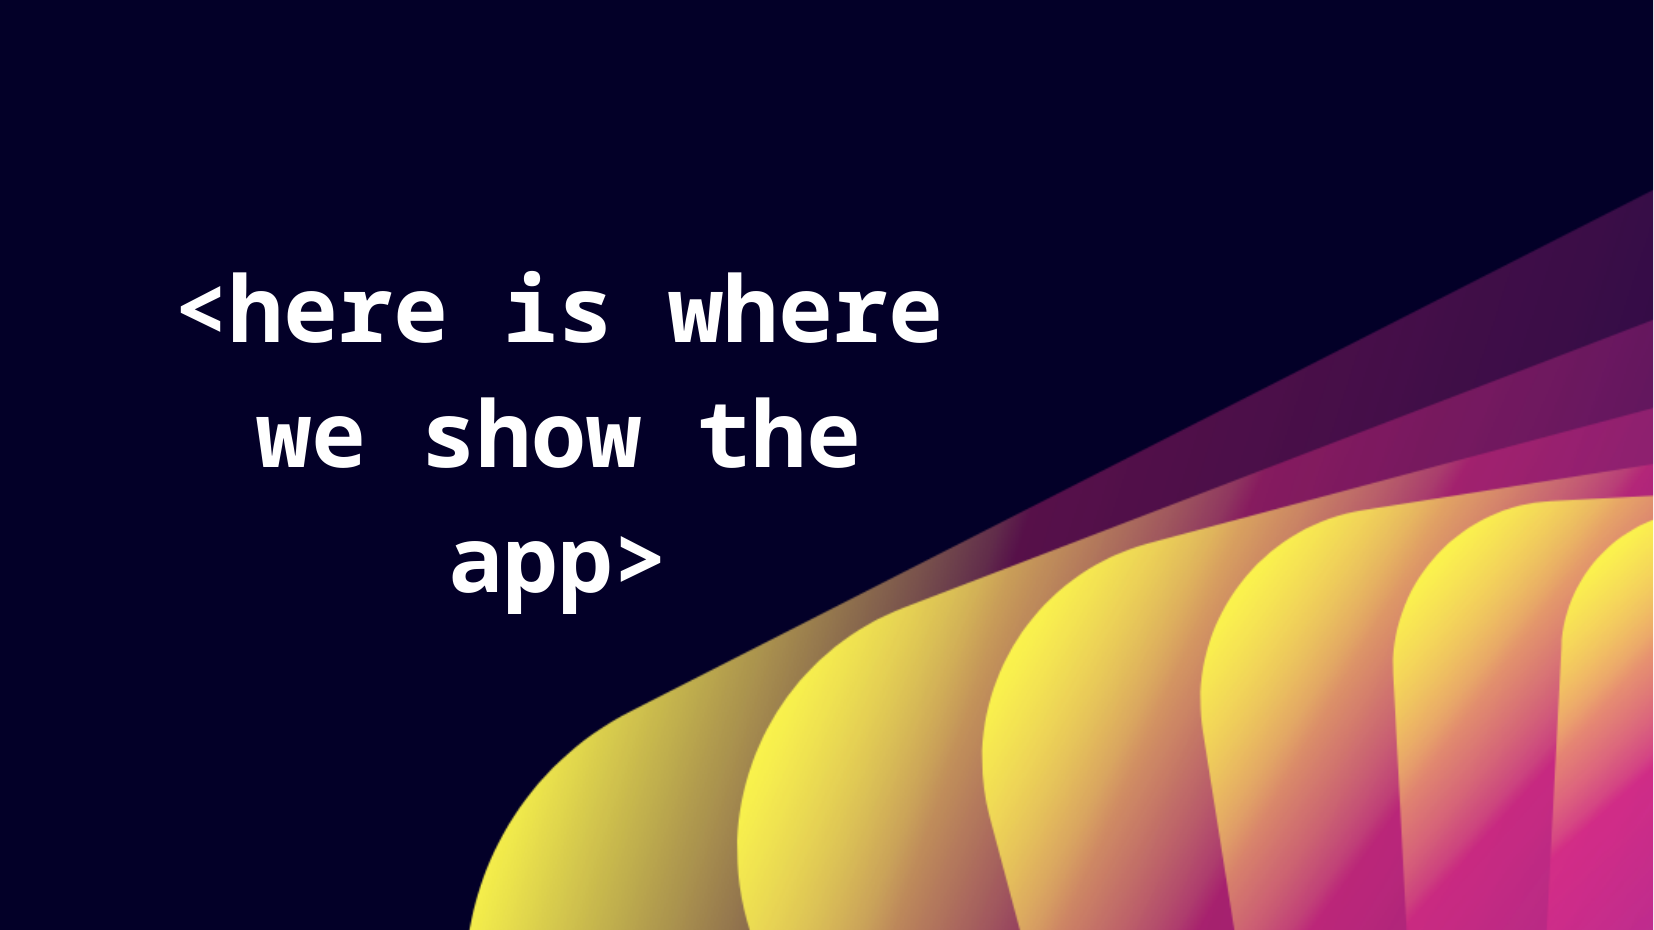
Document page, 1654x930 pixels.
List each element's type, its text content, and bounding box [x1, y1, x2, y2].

title <here is where we show the app> [150, 262, 968, 601]
picture [0, 0, 1654, 930]
